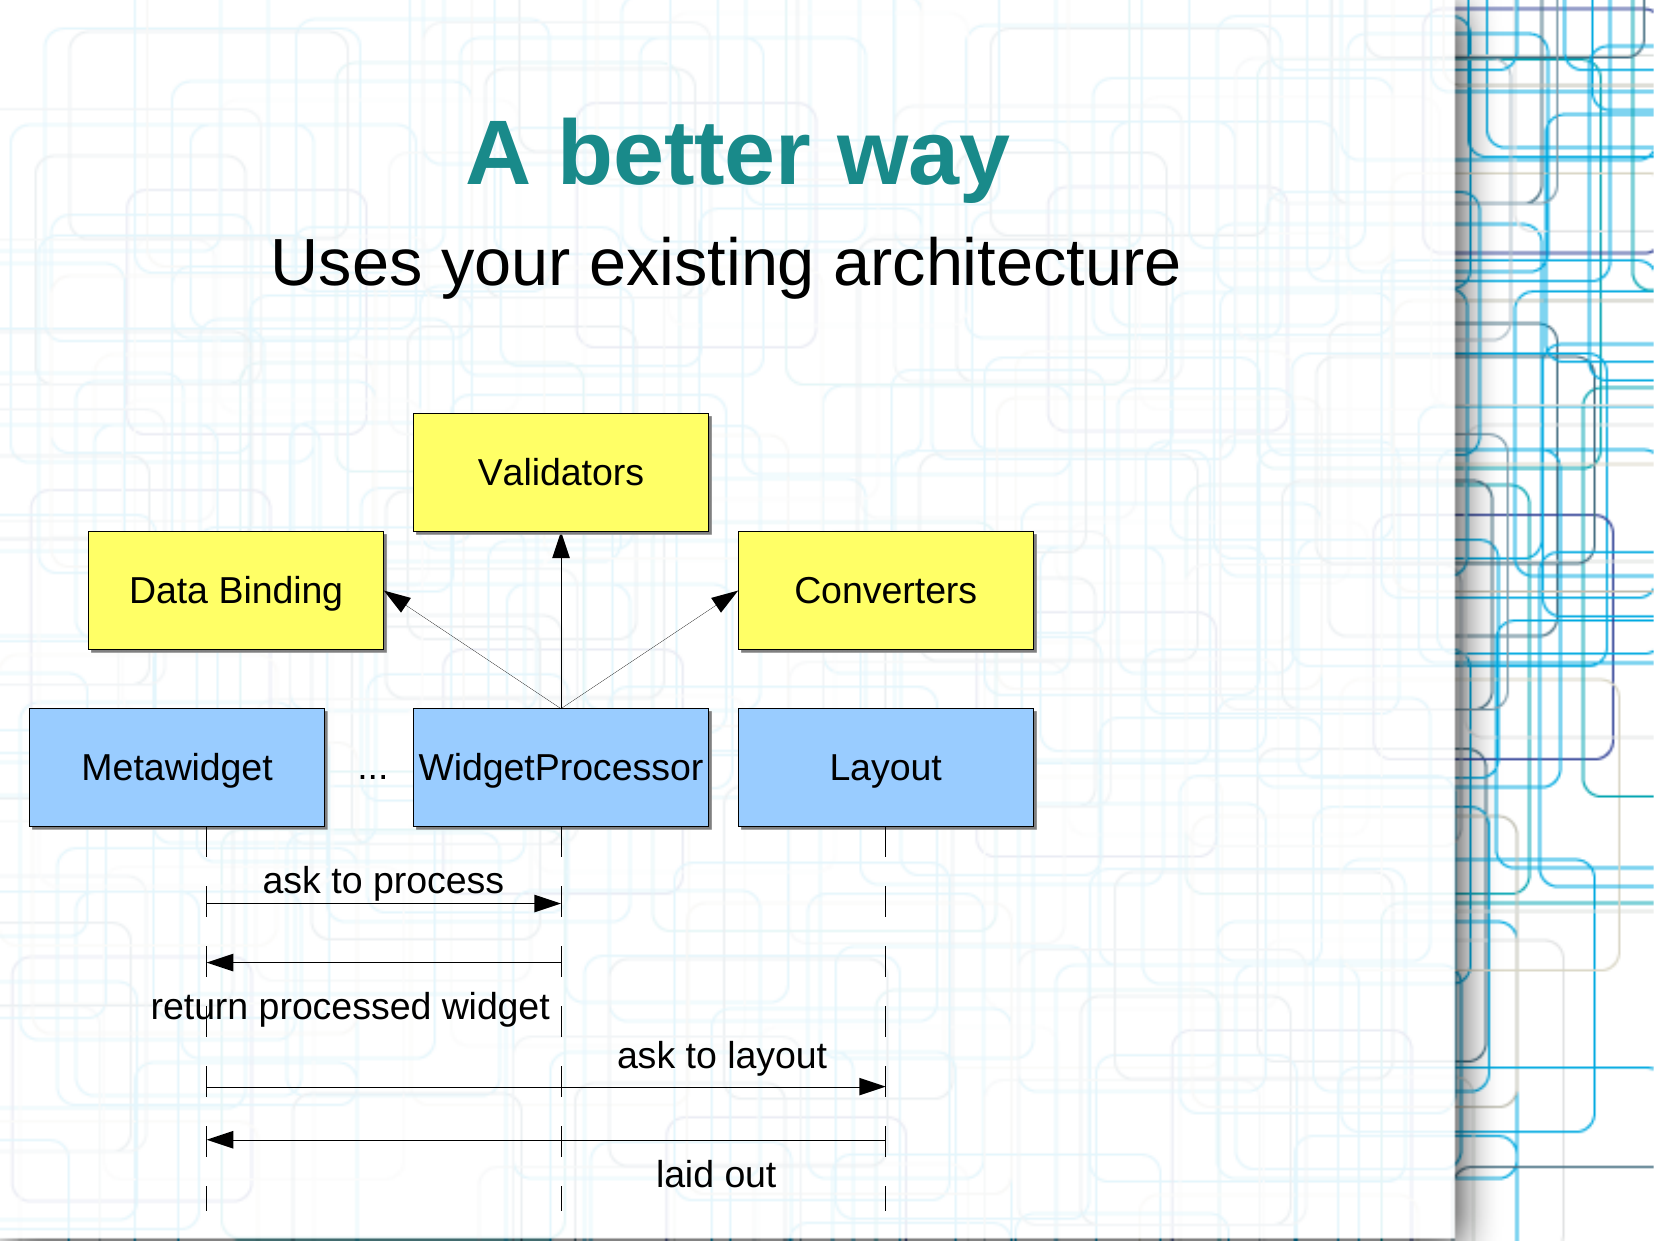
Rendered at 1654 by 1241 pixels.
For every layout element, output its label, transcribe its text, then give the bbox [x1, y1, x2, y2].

text_box ... [342, 738, 404, 798]
text_box return processed widget [135, 978, 564, 1036]
text_box Layout [738, 708, 1034, 827]
text_box ask to layout [602, 1027, 842, 1085]
text_box ask to process [248, 852, 520, 910]
text_box WidgetProcessor [413, 708, 709, 827]
title A better way [59, 56, 1418, 218]
text_box Validators [413, 413, 709, 532]
picture [0, 0, 1654, 1241]
text_box Data Binding [88, 531, 384, 650]
text_box Converters [738, 531, 1034, 650]
text_box Metawidget [29, 708, 325, 827]
text_box laid out [641, 1145, 792, 1203]
text_box Uses your existing architecture [29, 218, 1424, 308]
